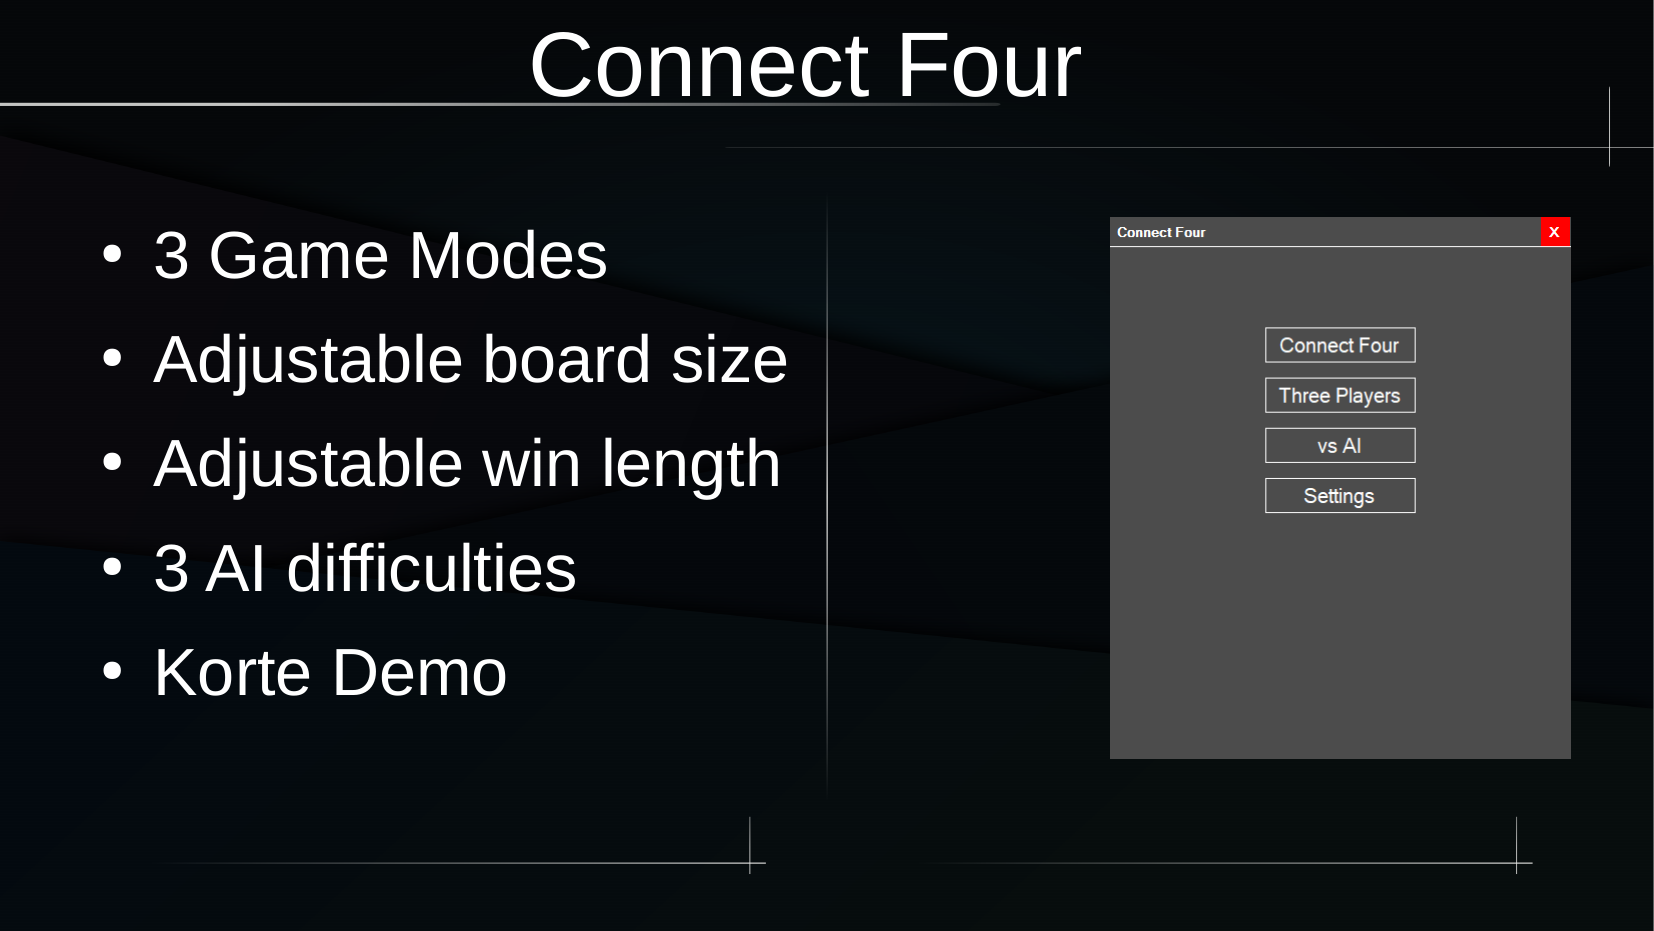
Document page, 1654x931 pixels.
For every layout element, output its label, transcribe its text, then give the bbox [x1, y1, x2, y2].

list 3 Game Modes Adjustable board size Adjustable win length 3 AI difficulties Korte Demo [82, 217, 1110, 758]
title Connect Four [23, 11, 1589, 119]
picture [0, 0, 1654, 931]
